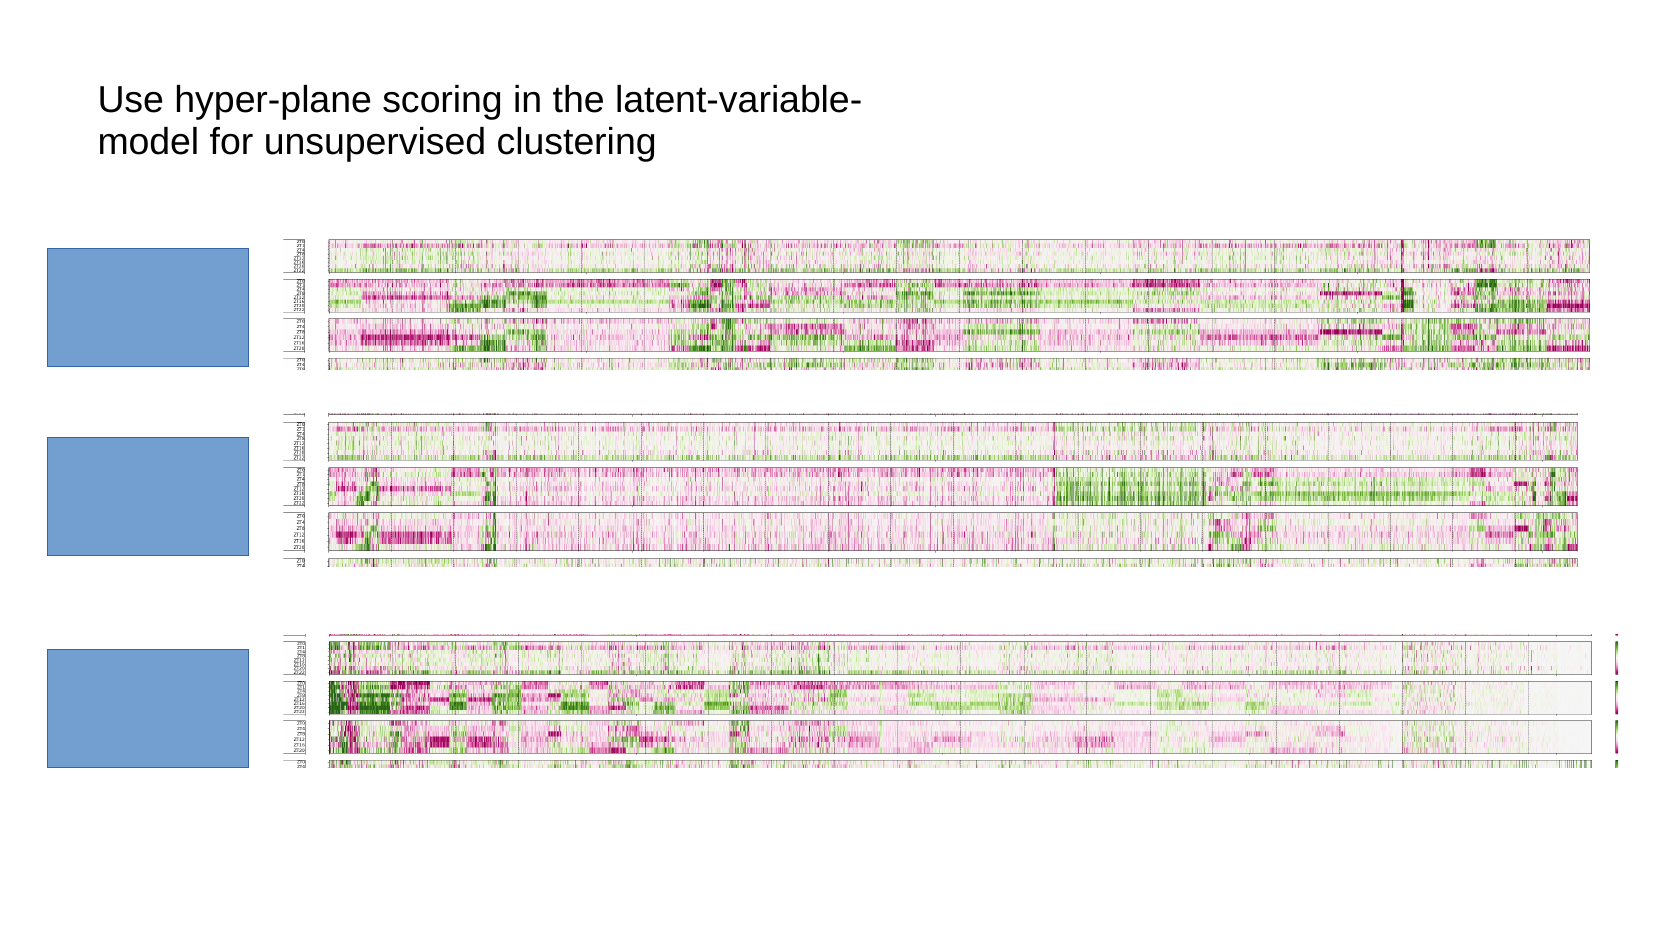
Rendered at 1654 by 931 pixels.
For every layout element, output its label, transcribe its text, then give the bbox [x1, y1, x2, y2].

text_box [47, 649, 249, 768]
text_box [47, 437, 249, 556]
picture [283, 634, 1619, 768]
picture [283, 236, 1612, 370]
picture [283, 413, 1595, 567]
text_box [47, 248, 249, 367]
text_box Use hyper-plane scoring in the latent-variable-model for unsupervised clustering [82, 70, 957, 170]
